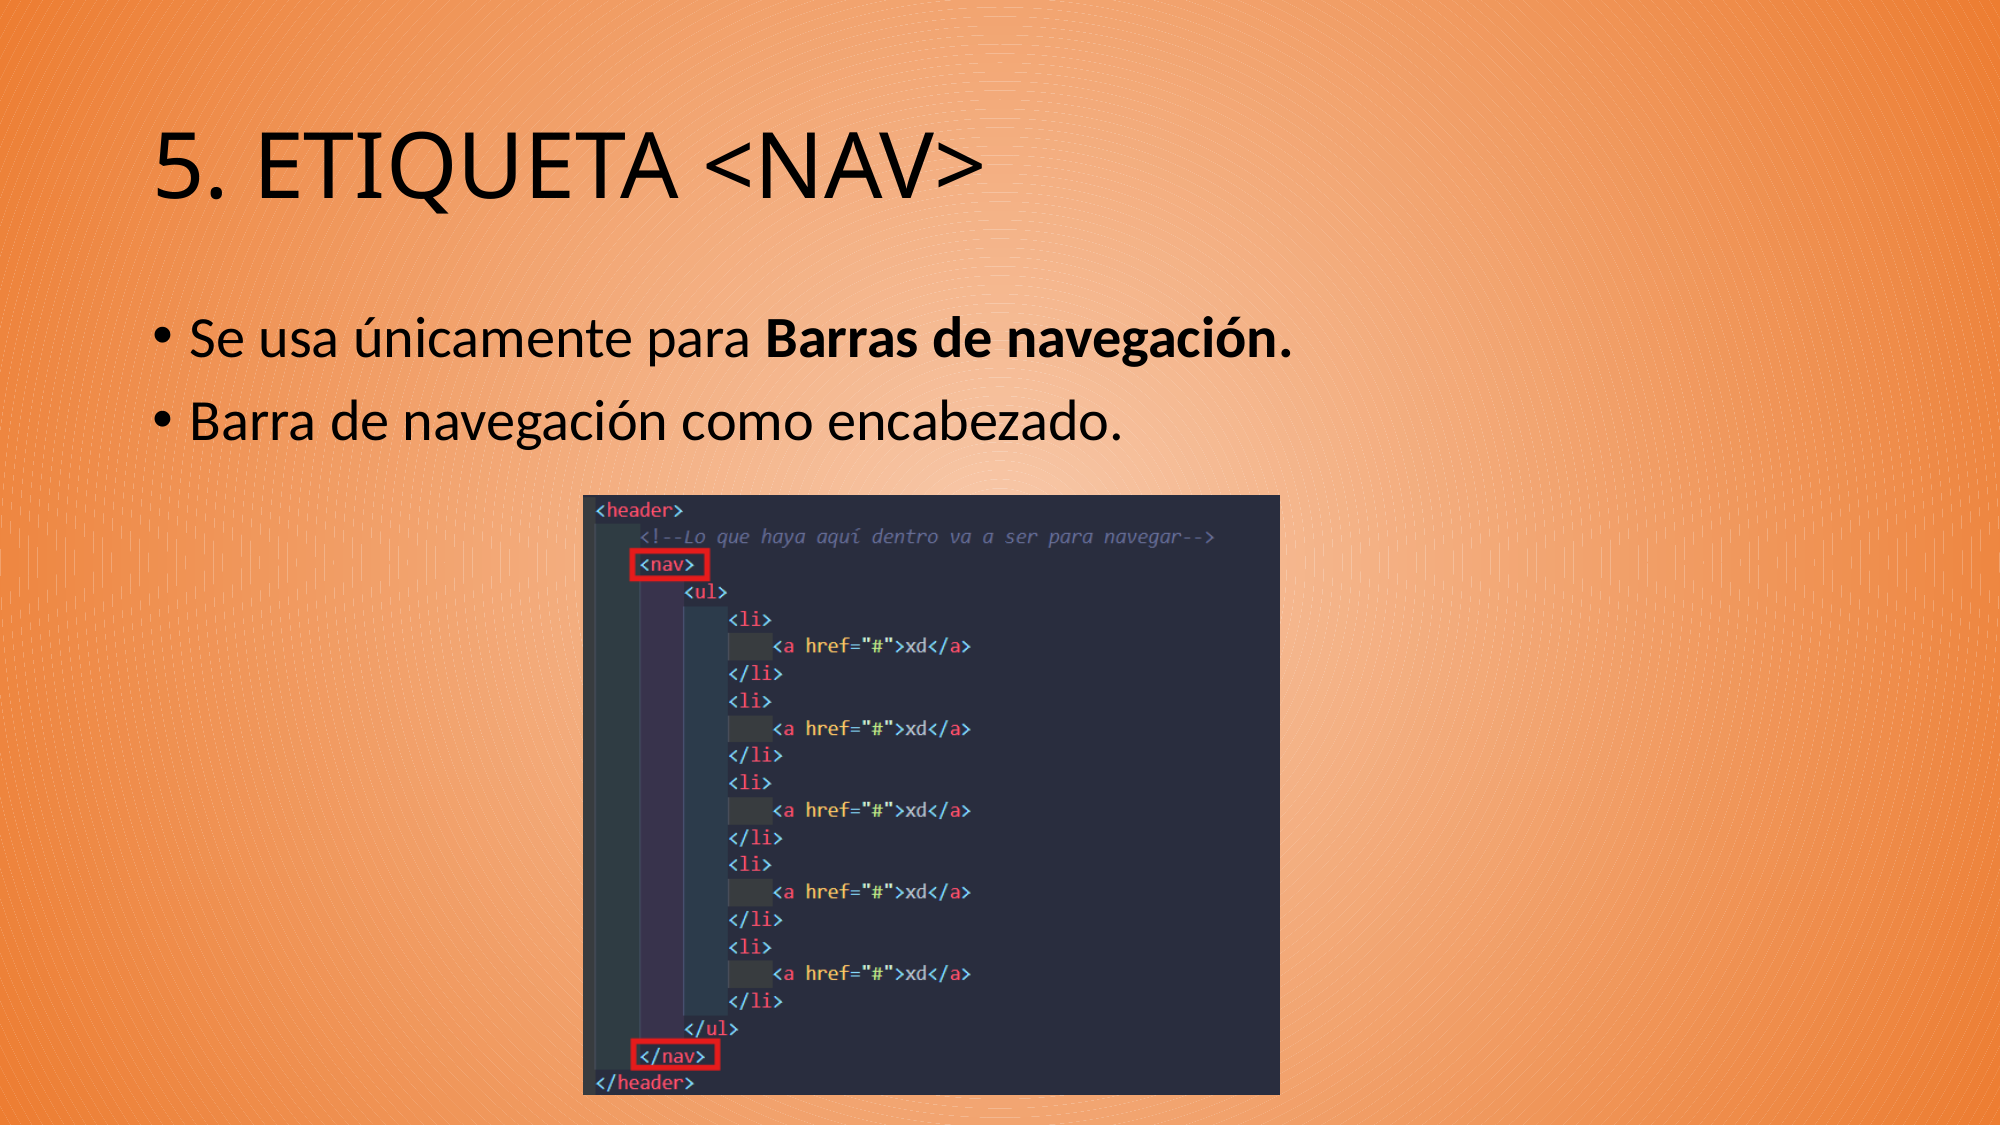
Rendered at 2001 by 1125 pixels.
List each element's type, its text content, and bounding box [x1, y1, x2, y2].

title 5. ETIQUETA <NAV> [137, 59, 1863, 278]
list Se usa únicamente para Barras de navegación. Barra de navegación como encabezado. [137, 299, 1863, 1014]
picture [583, 495, 1280, 1095]
